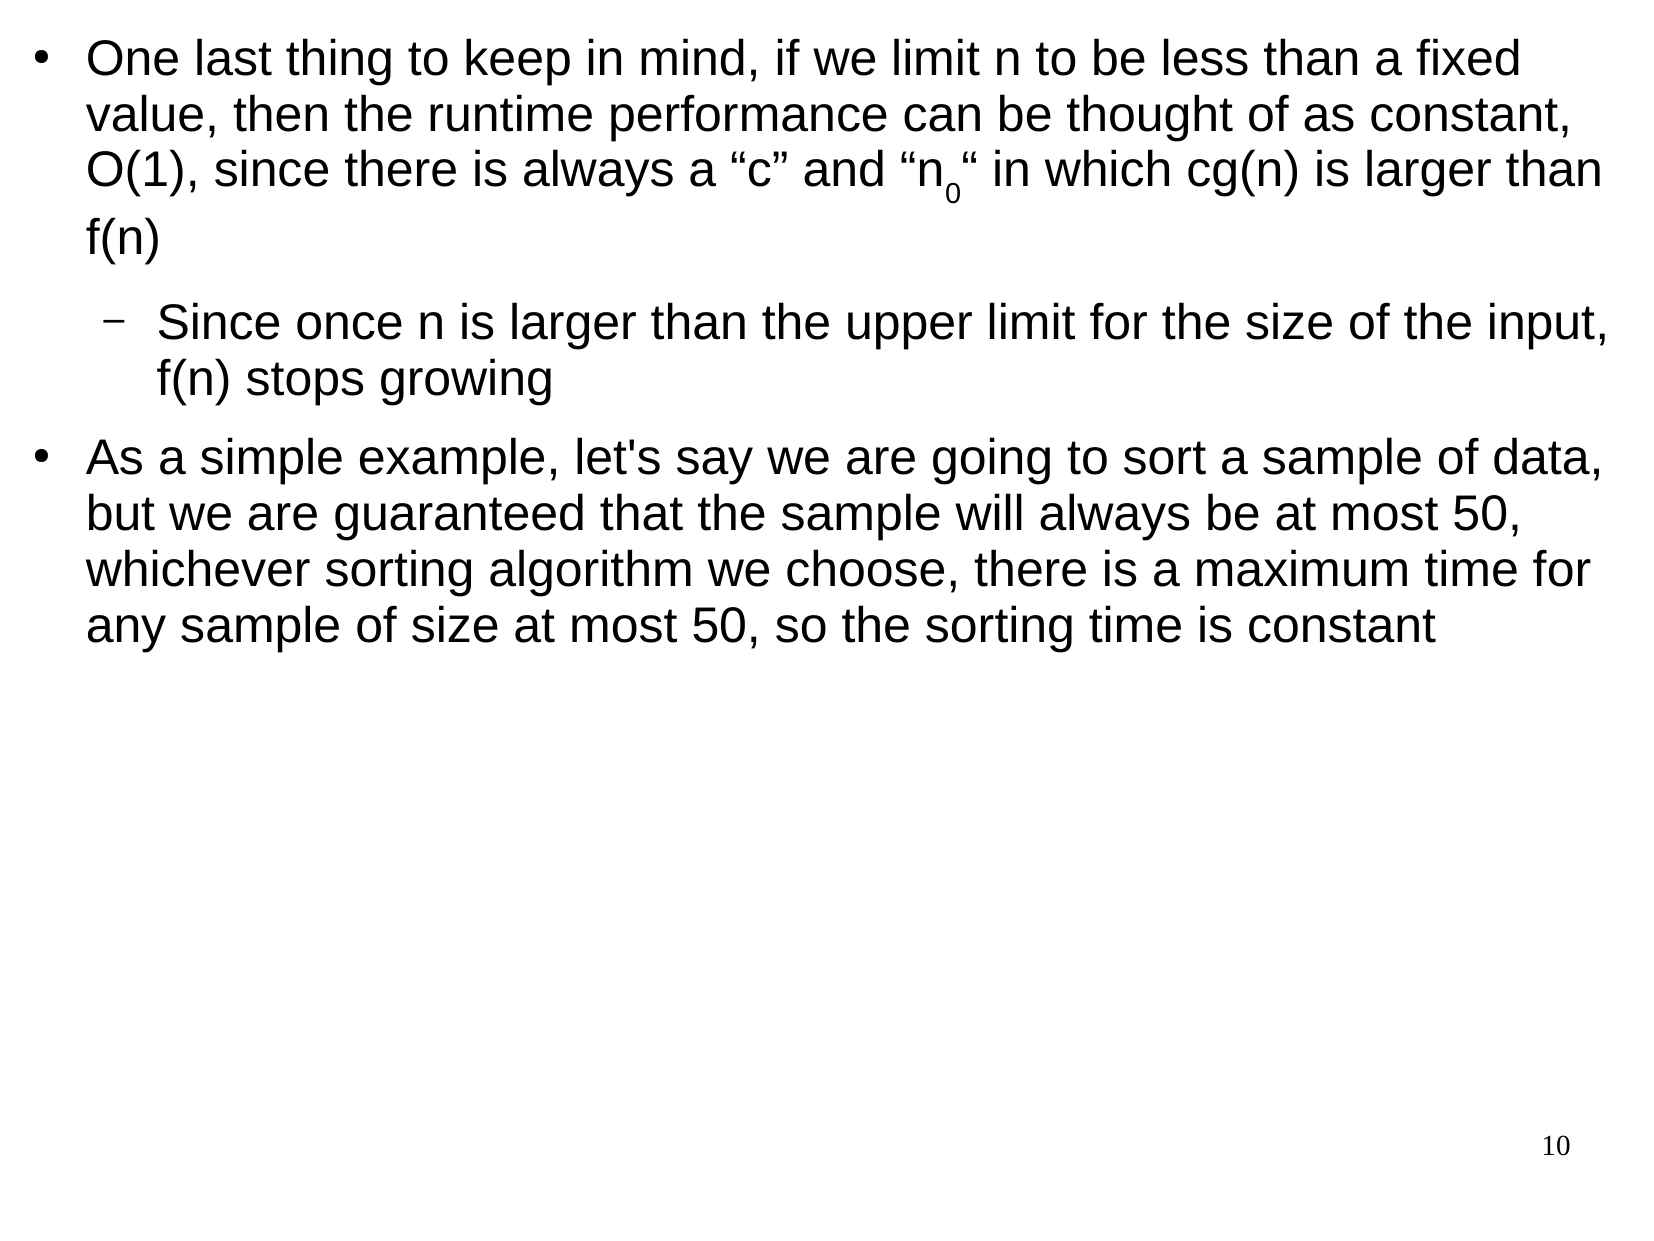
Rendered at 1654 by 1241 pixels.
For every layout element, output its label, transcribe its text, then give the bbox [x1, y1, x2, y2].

list One last thing to keep in mind, if we limit n to be less than a fixed value, then the runtime performance can be thought of as constant, O(1), since there is always a “c” and “n0“ in which cg(n) is larger than f(n) Since once n is larger than the upper limit for the size of the input, f(n) stops growing As a simple example, let's say we are going to sort a sample of data, but we are guaranteed that the sample will always be at most 50, whichever sorting algorithm we choose, there is a maximum time for any sample of size at most 50, so the sorting time is constant [15, 30, 1636, 1231]
